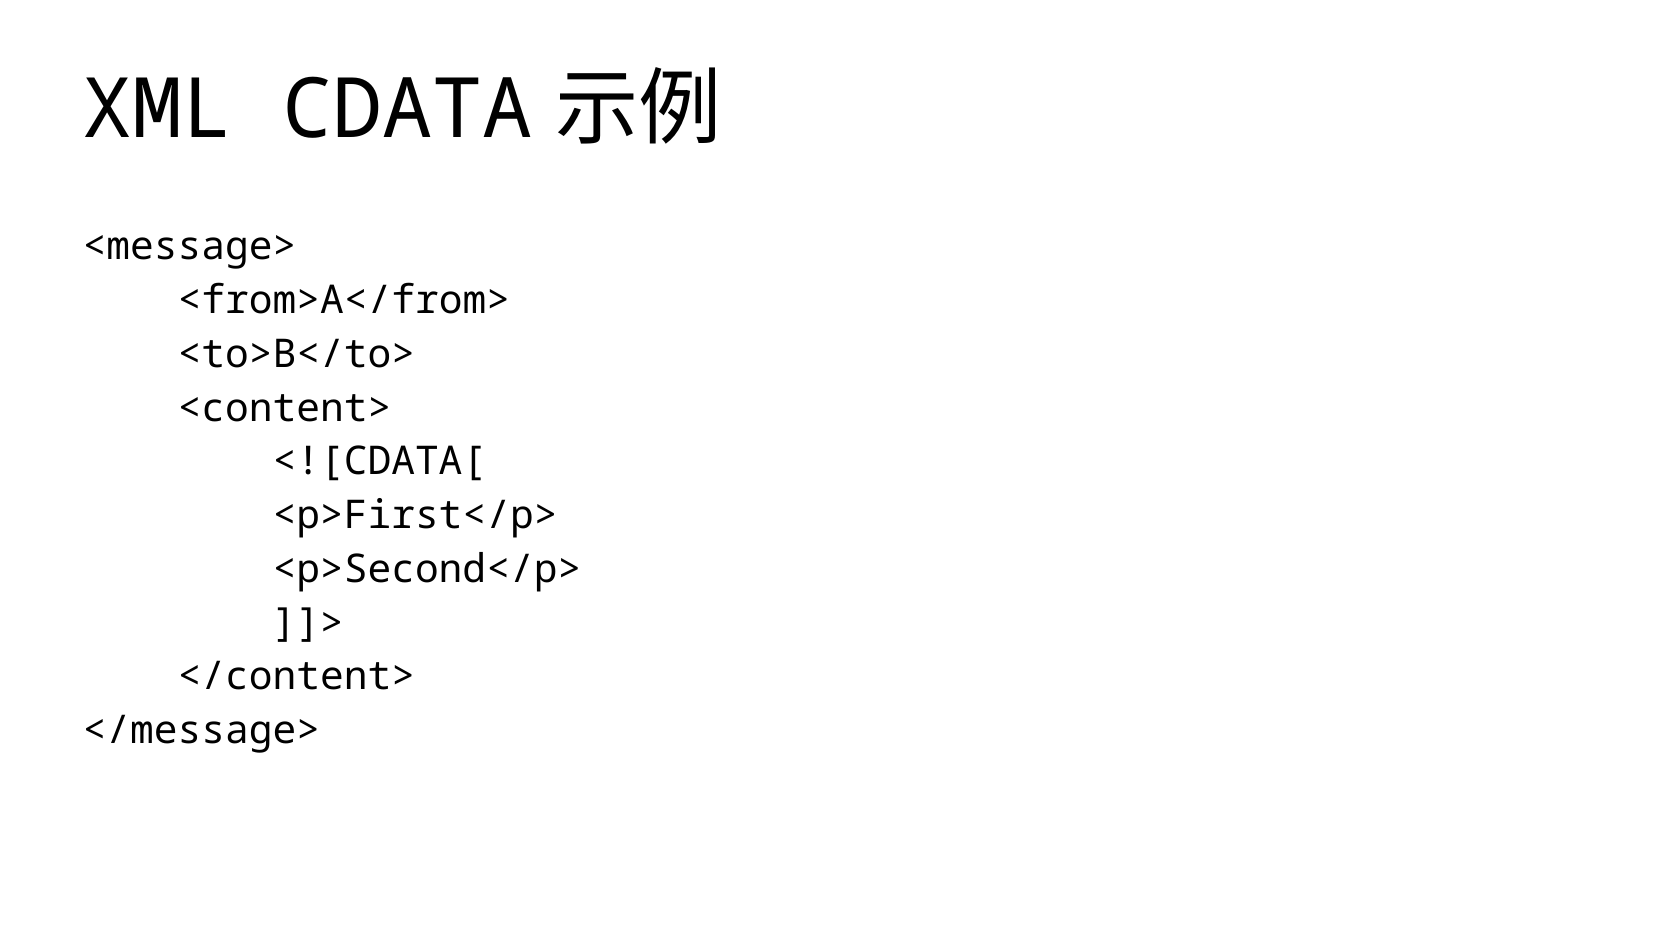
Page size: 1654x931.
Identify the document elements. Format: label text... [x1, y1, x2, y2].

title XML CDATA示例 [82, 37, 1571, 166]
list <message> <from>A</from> <to>B</to> <content> <![CDATA[ <p>First</p> <p>Second</p> ]]> </content> </message> [82, 217, 1571, 758]
